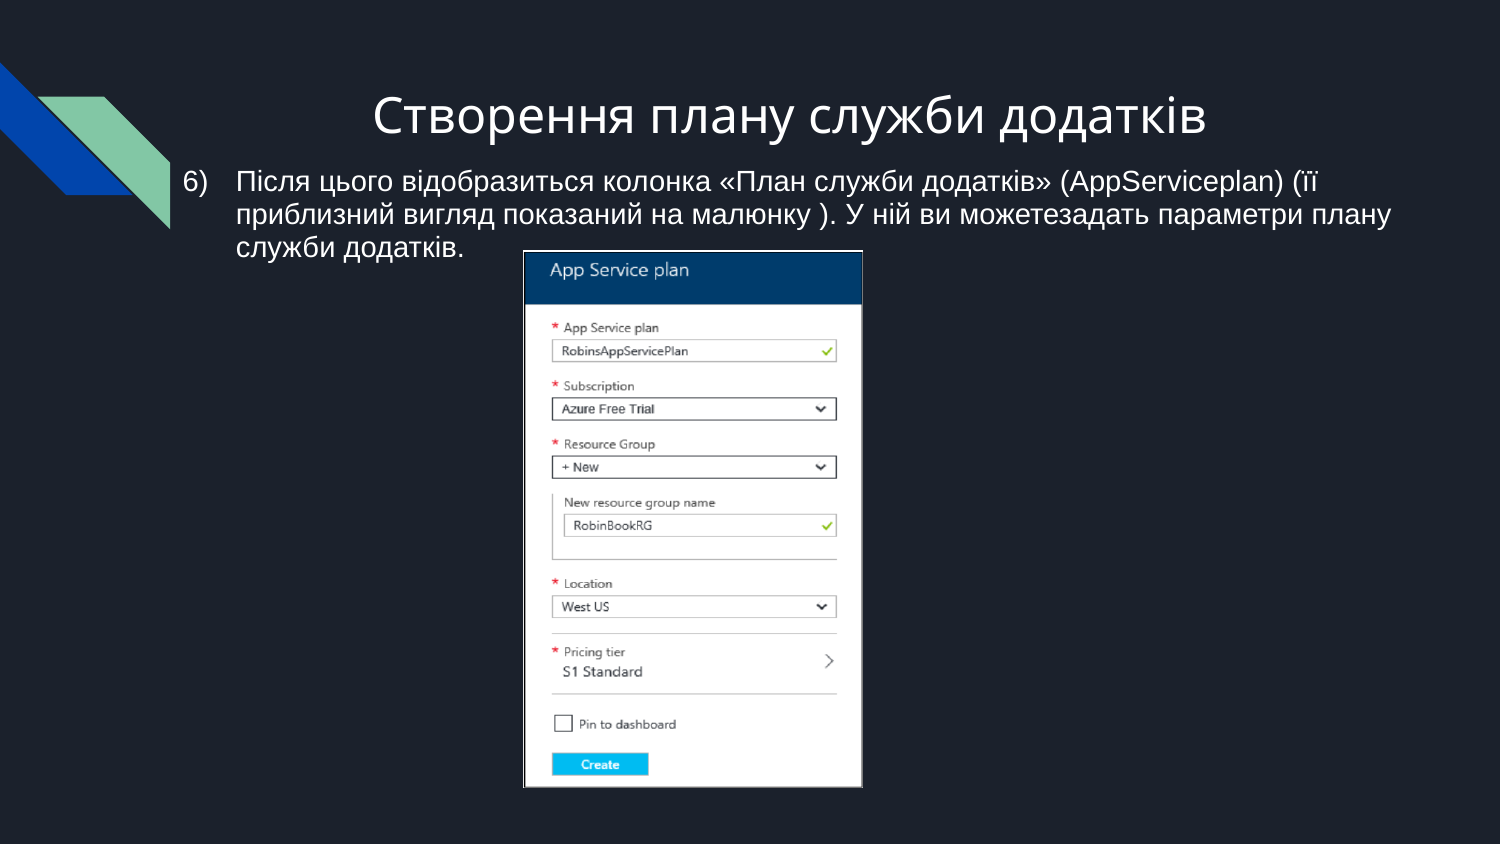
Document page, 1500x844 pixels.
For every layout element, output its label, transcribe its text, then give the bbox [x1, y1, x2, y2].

title Створення плану служби додатків [212, 64, 1368, 150]
picture [523, 250, 863, 788]
list Після цього відобразиться колонка «План служби додатків» (AppServiceplan) (її приблизний вигляд показаний на малюнку ). У ній ви можетезадать параметри плану служби додатків. [150, 150, 1426, 788]
